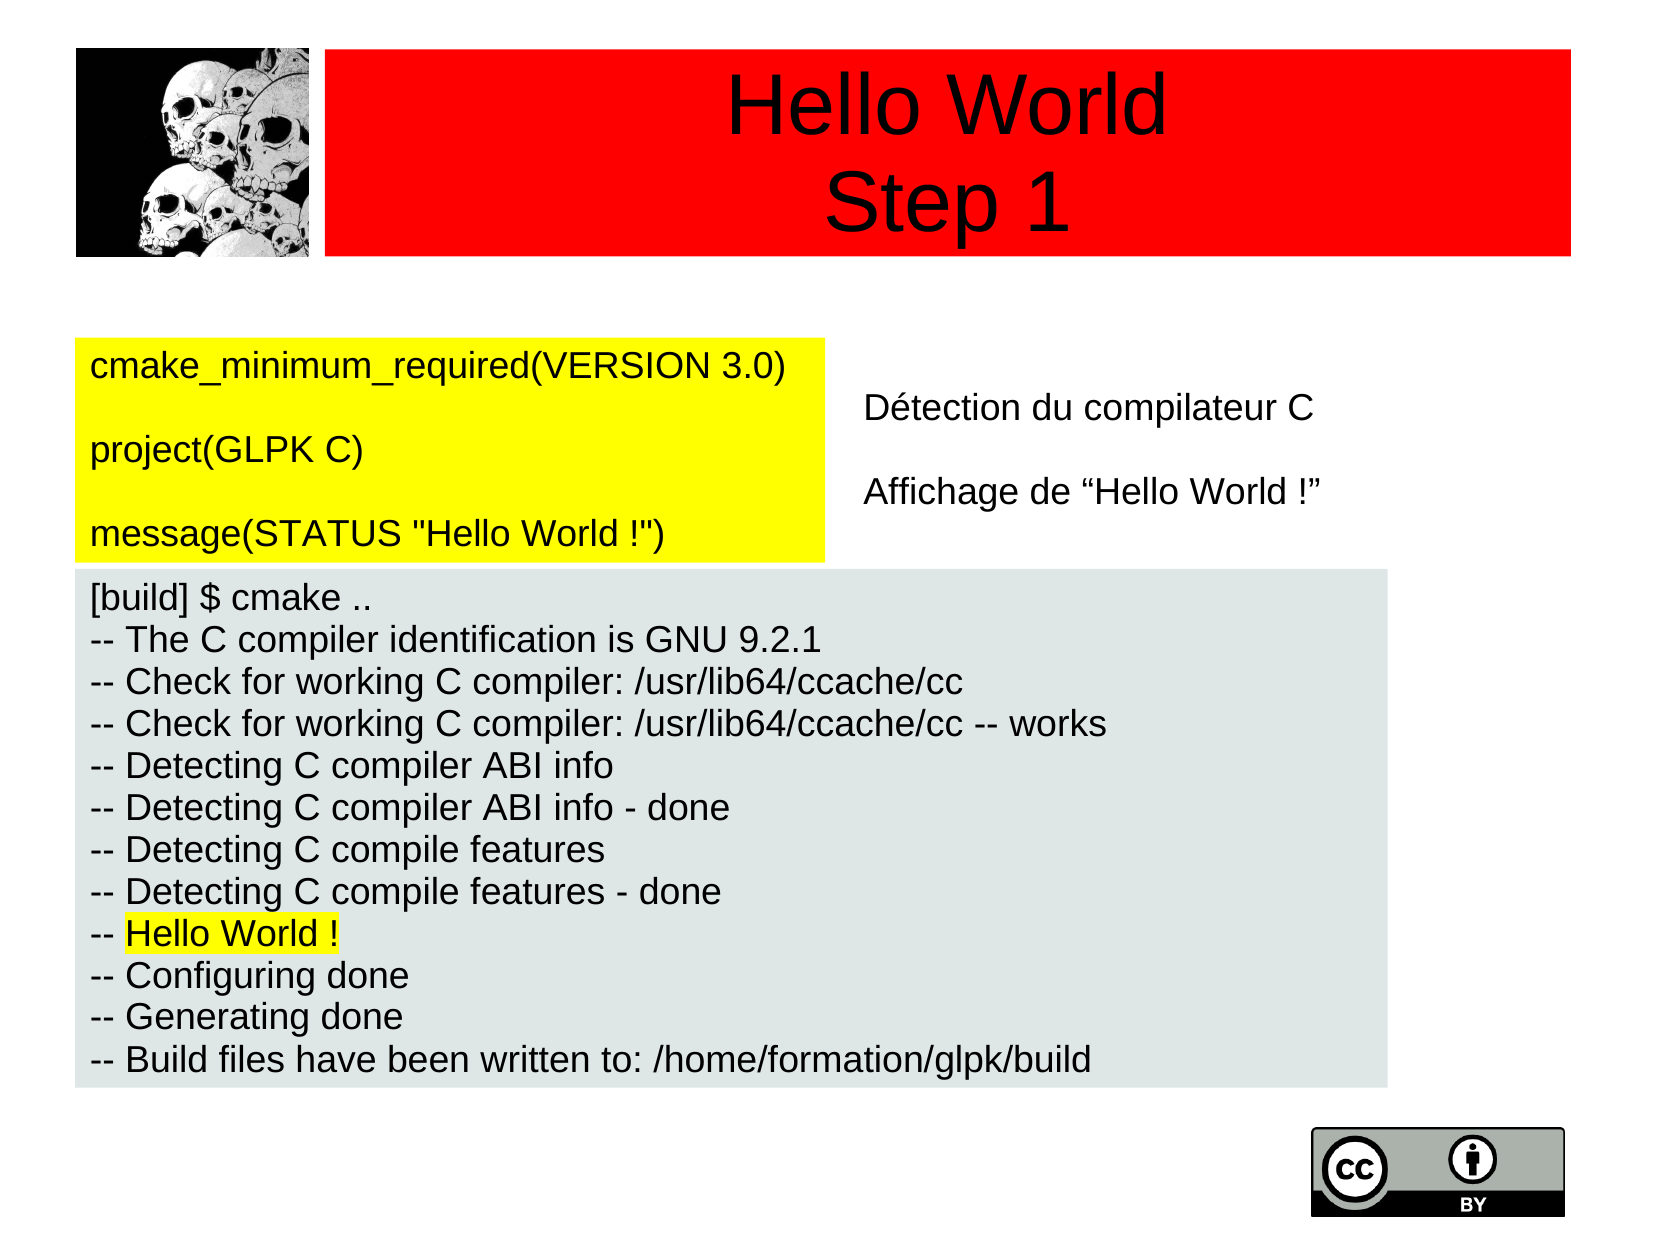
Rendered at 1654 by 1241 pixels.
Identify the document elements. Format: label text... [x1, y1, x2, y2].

text_box Détection du compilateur C Affichage de “Hello World !” [848, 378, 1374, 529]
text_box cmake_minimum_required(VERSION 3.0) project(GLPK C) message(STATUS "Hello World !") [75, 337, 826, 563]
text_box [build] $ cmake .. -- The C compiler identification is GNU 9.2.1 -- Check for working C compiler: /usr/lib64/ccache/cc -- Check for working C compiler: /usr/lib64/ccache/cc -- works -- Detecting C compiler ABI info -- Detecting C compiler ABI info - done -- Detecting C compile features -- Detecting C compile features - done -- Hello World ! -- Configuring done -- Generating done -- Build files have been written to: /home/formation/glpk/build [75, 568, 1388, 1088]
picture [1311, 1127, 1565, 1217]
picture [76, 48, 309, 257]
title Hello World Step 1 [324, 49, 1571, 257]
